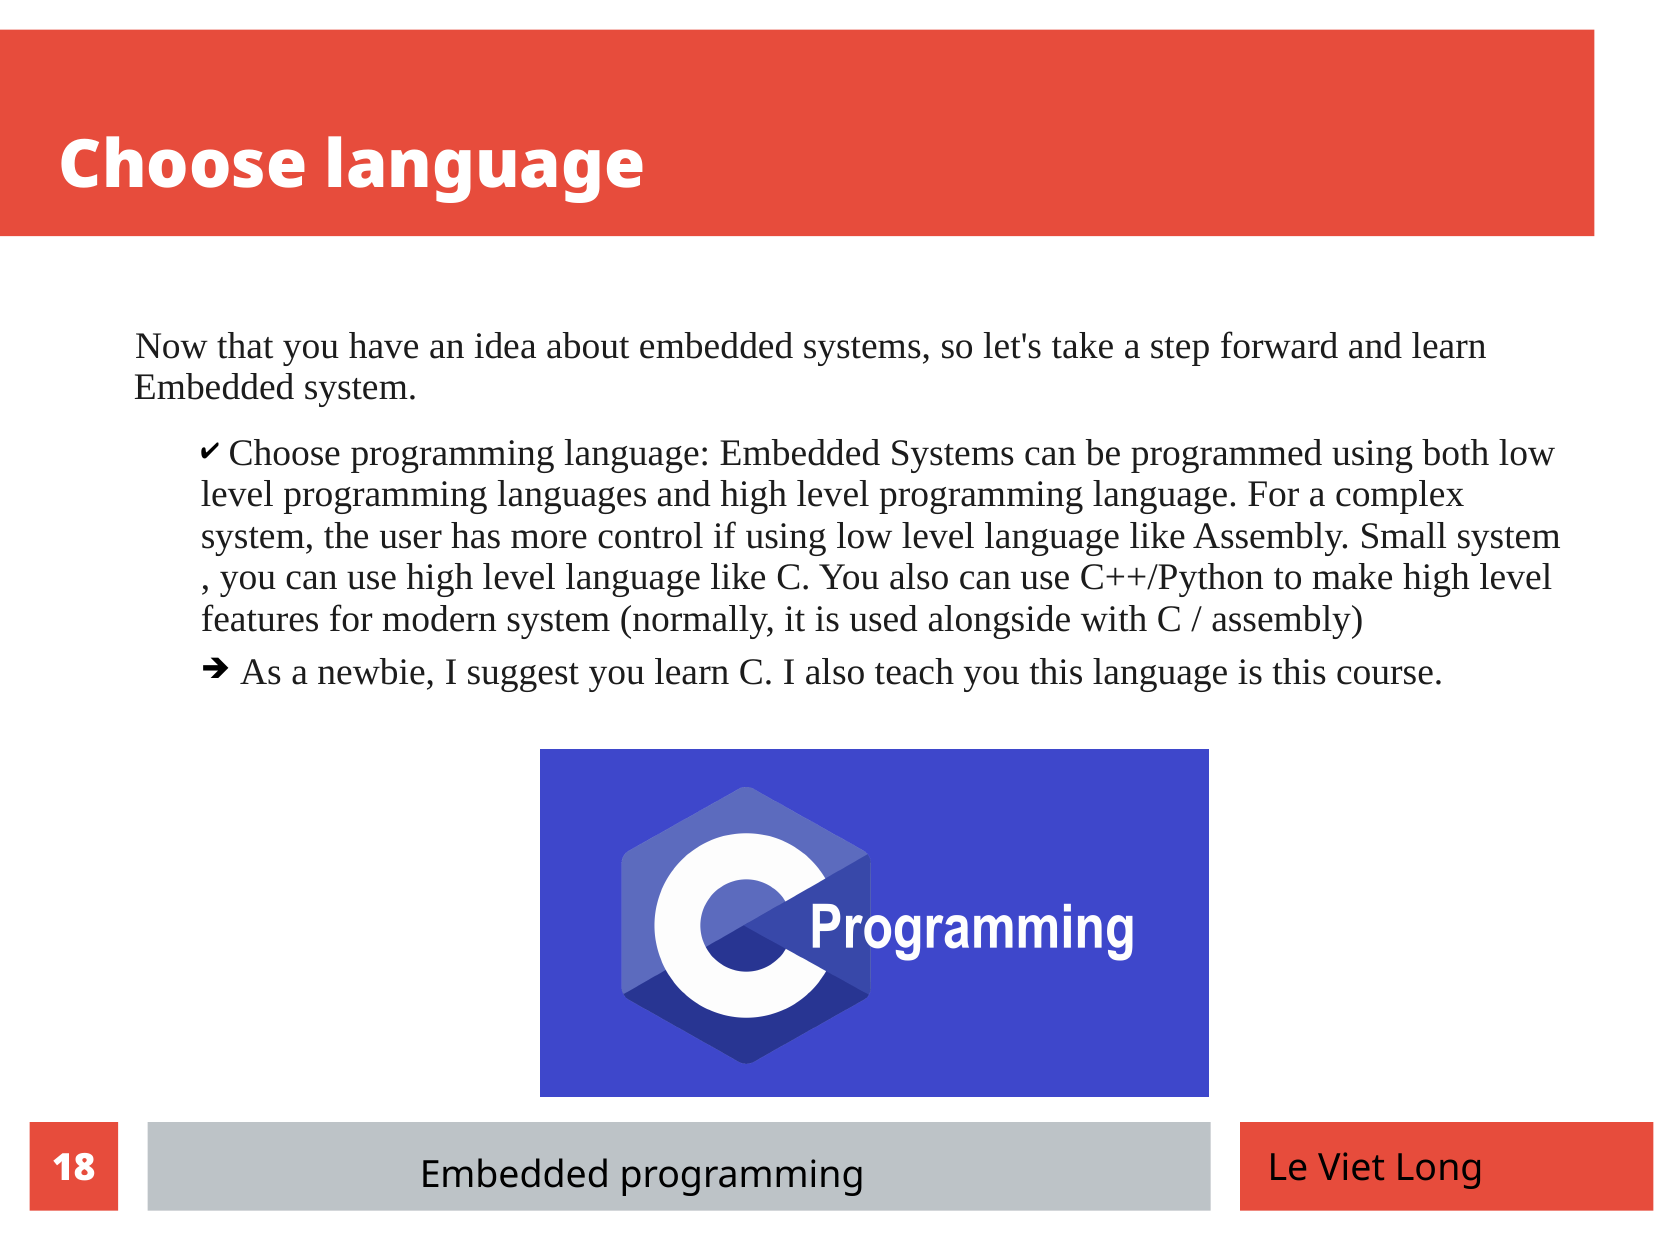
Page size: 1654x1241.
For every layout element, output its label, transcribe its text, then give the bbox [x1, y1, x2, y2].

title Choose language [59, 59, 1595, 207]
text_box Embedded programming [405, 1140, 1021, 1199]
list Now that you have an idea about embedded systems, so let's take a step forward and learn Embedded system. Choose programming language: Embedded Systems can be programmed using both low level programming languages and high level programming language. For a complex system, the user has more control if using low level language like Assembly. Small system , you can use high level language like C. You also can use C++/Python to make high level features for modern system (normally, it is used alongside with C / assembly) As a newbie, I suggest you learn C. I also teach you this language is this course. [59, 324, 1565, 1093]
text_box Le Viet Long [1252, 1132, 1538, 1192]
picture [540, 749, 1209, 1097]
